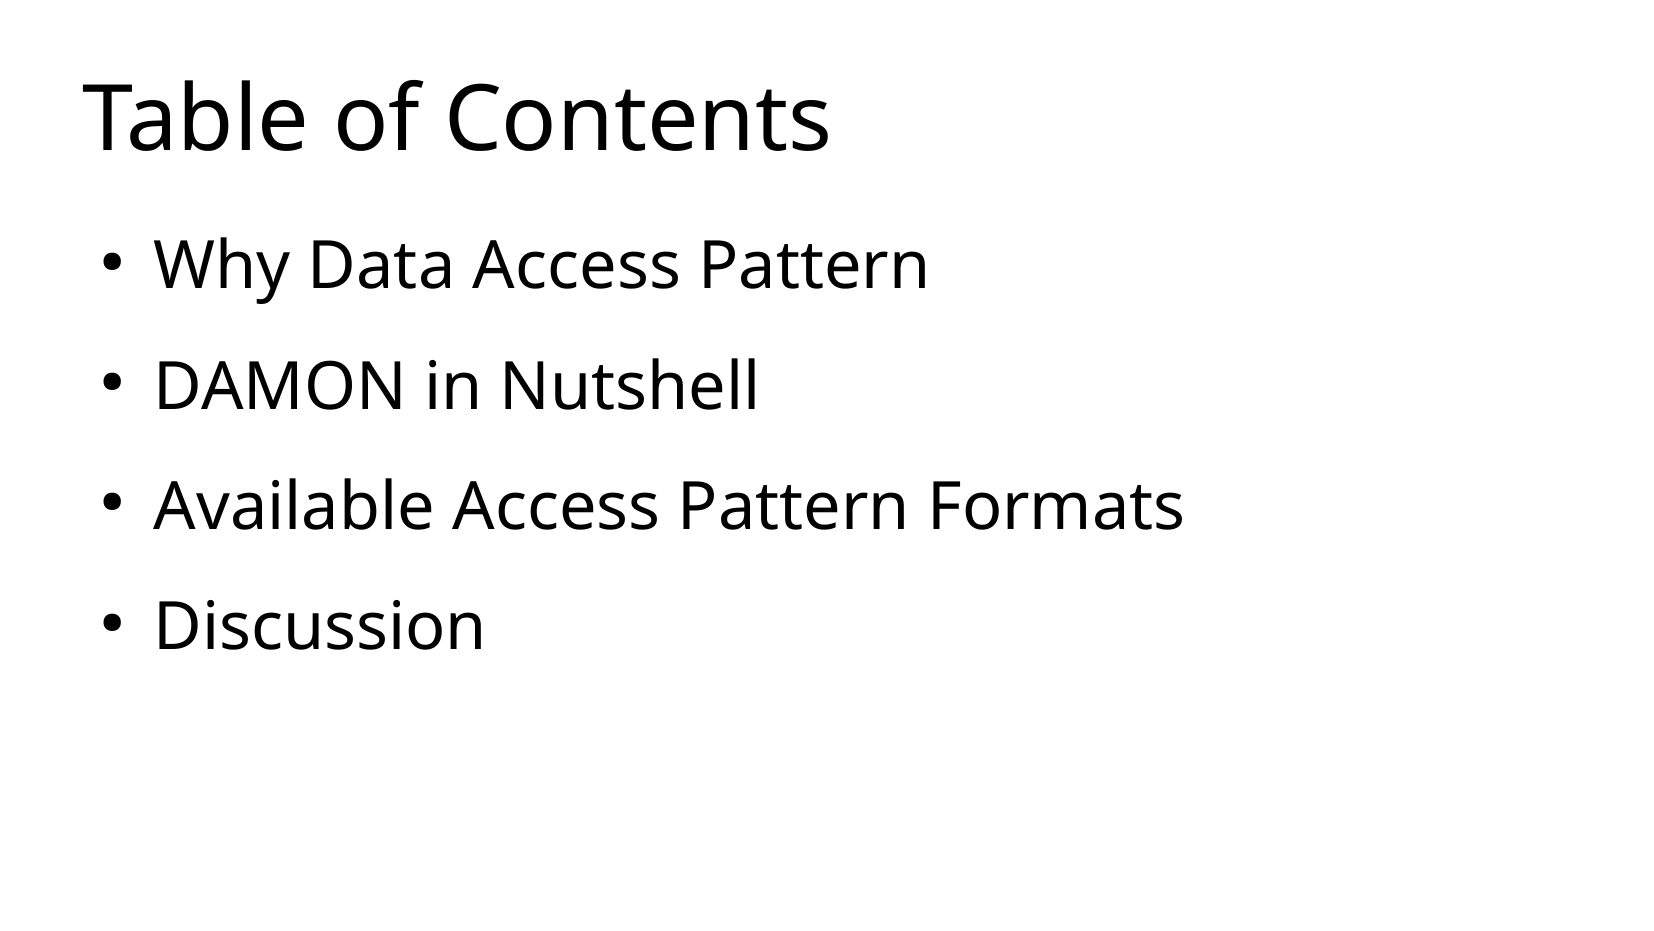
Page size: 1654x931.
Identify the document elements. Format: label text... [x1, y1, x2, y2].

list Why Data Access Pattern DAMON in Nutshell Available Access Pattern Formats Discussion [82, 217, 1571, 758]
title Table of Contents [82, 37, 1571, 193]
